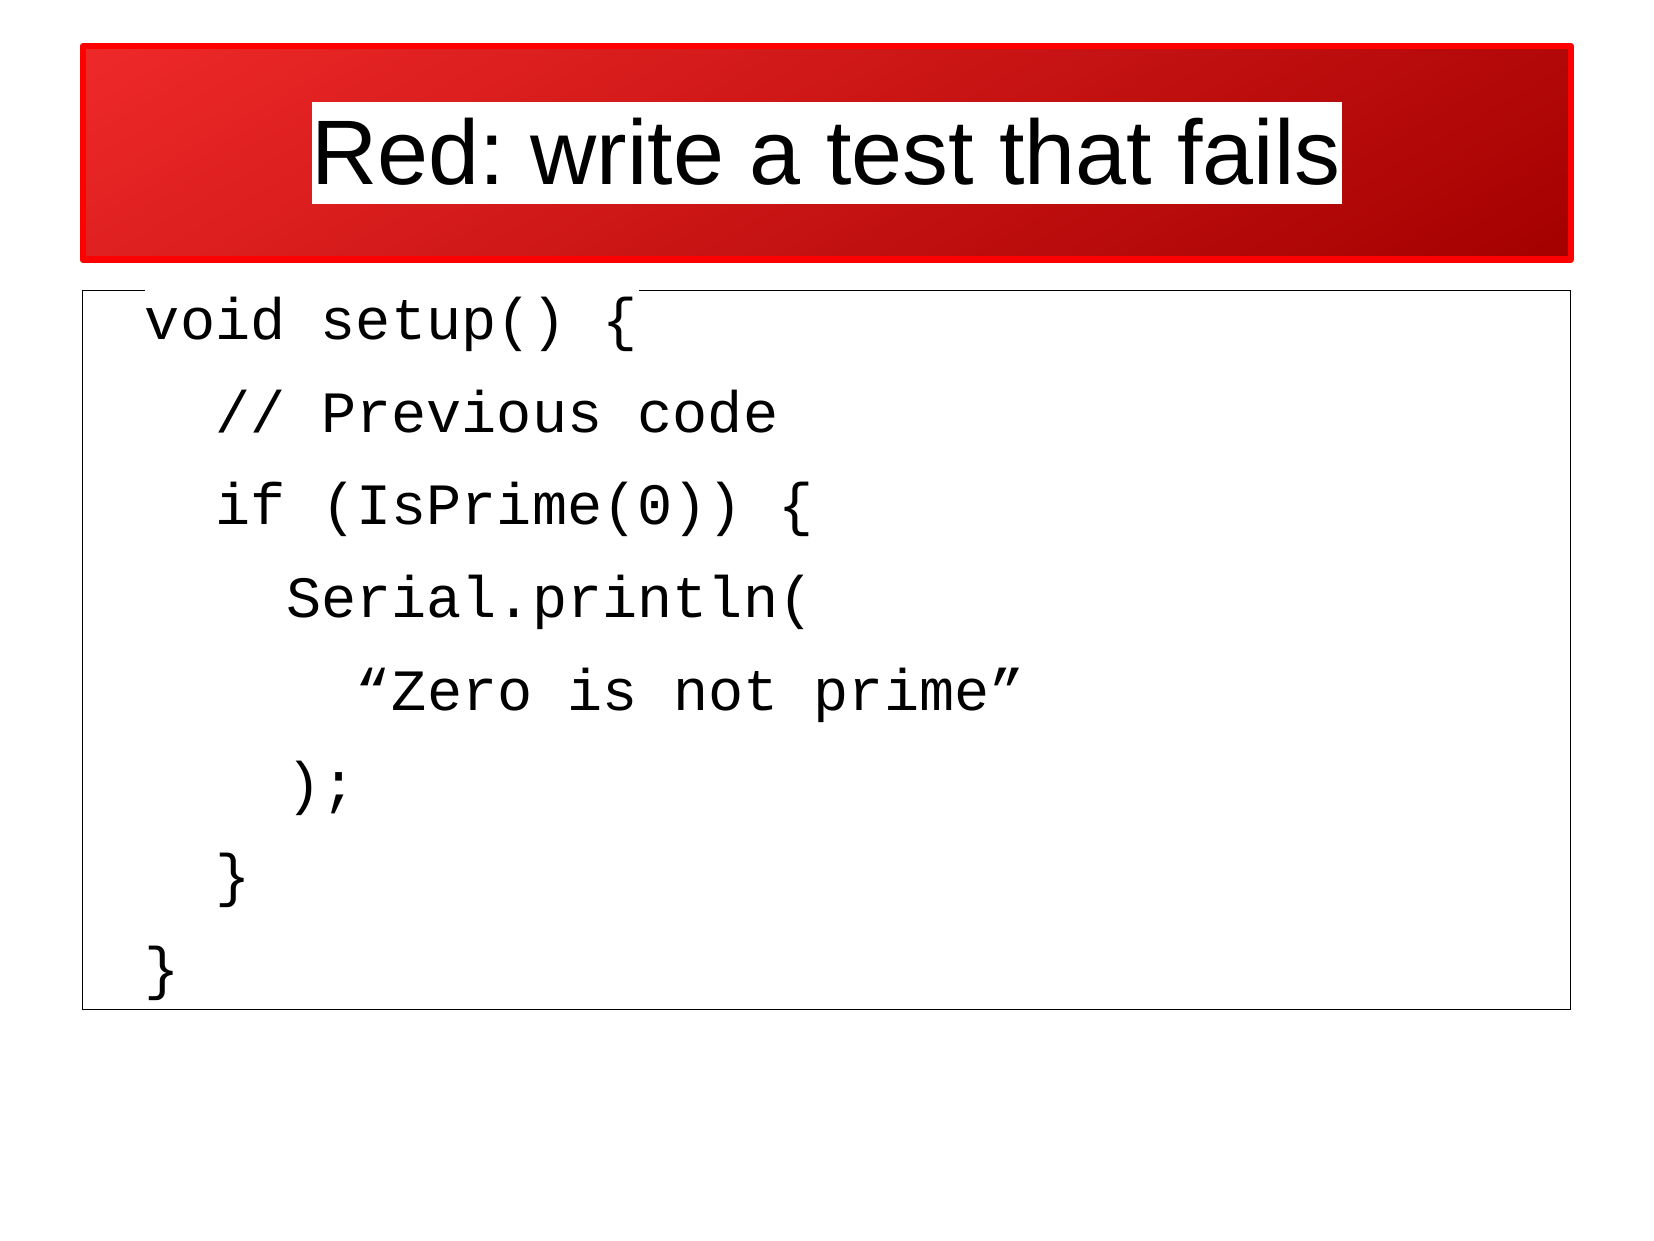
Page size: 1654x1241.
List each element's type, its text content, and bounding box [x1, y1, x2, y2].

title Red: write a test that fails [82, 46, 1571, 260]
list void setup() { // Previous code if (IsPrime(0)) { Serial.println( “Zero is not prime” ); } } [82, 290, 1571, 1010]
